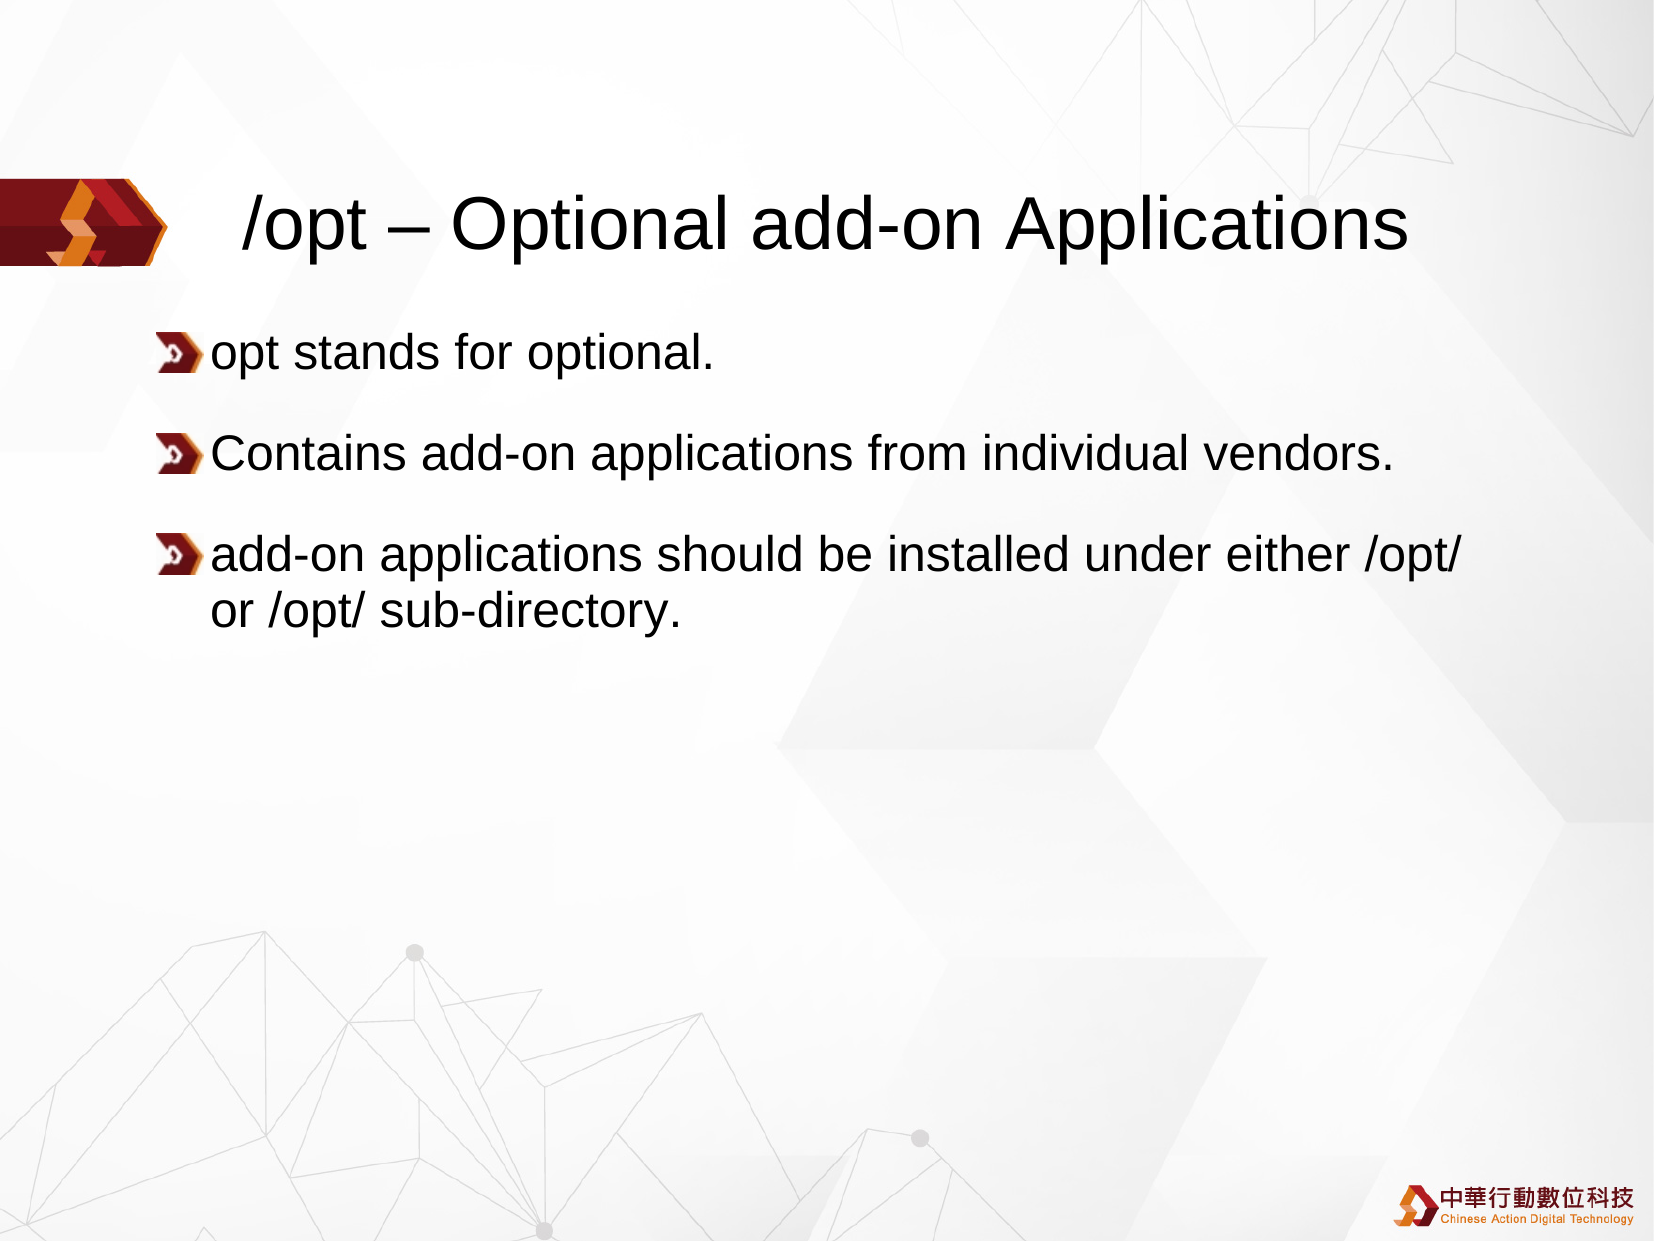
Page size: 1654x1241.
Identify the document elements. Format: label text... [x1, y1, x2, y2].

list opt stands for optional. Contains add-on applications from individual vendors. add-on applications should be installed under either /opt/ or /opt/ sub-directory. [118, 324, 1571, 1045]
picture [0, 0, 1654, 1241]
title /opt – Optional add-on Applications [82, 120, 1571, 328]
